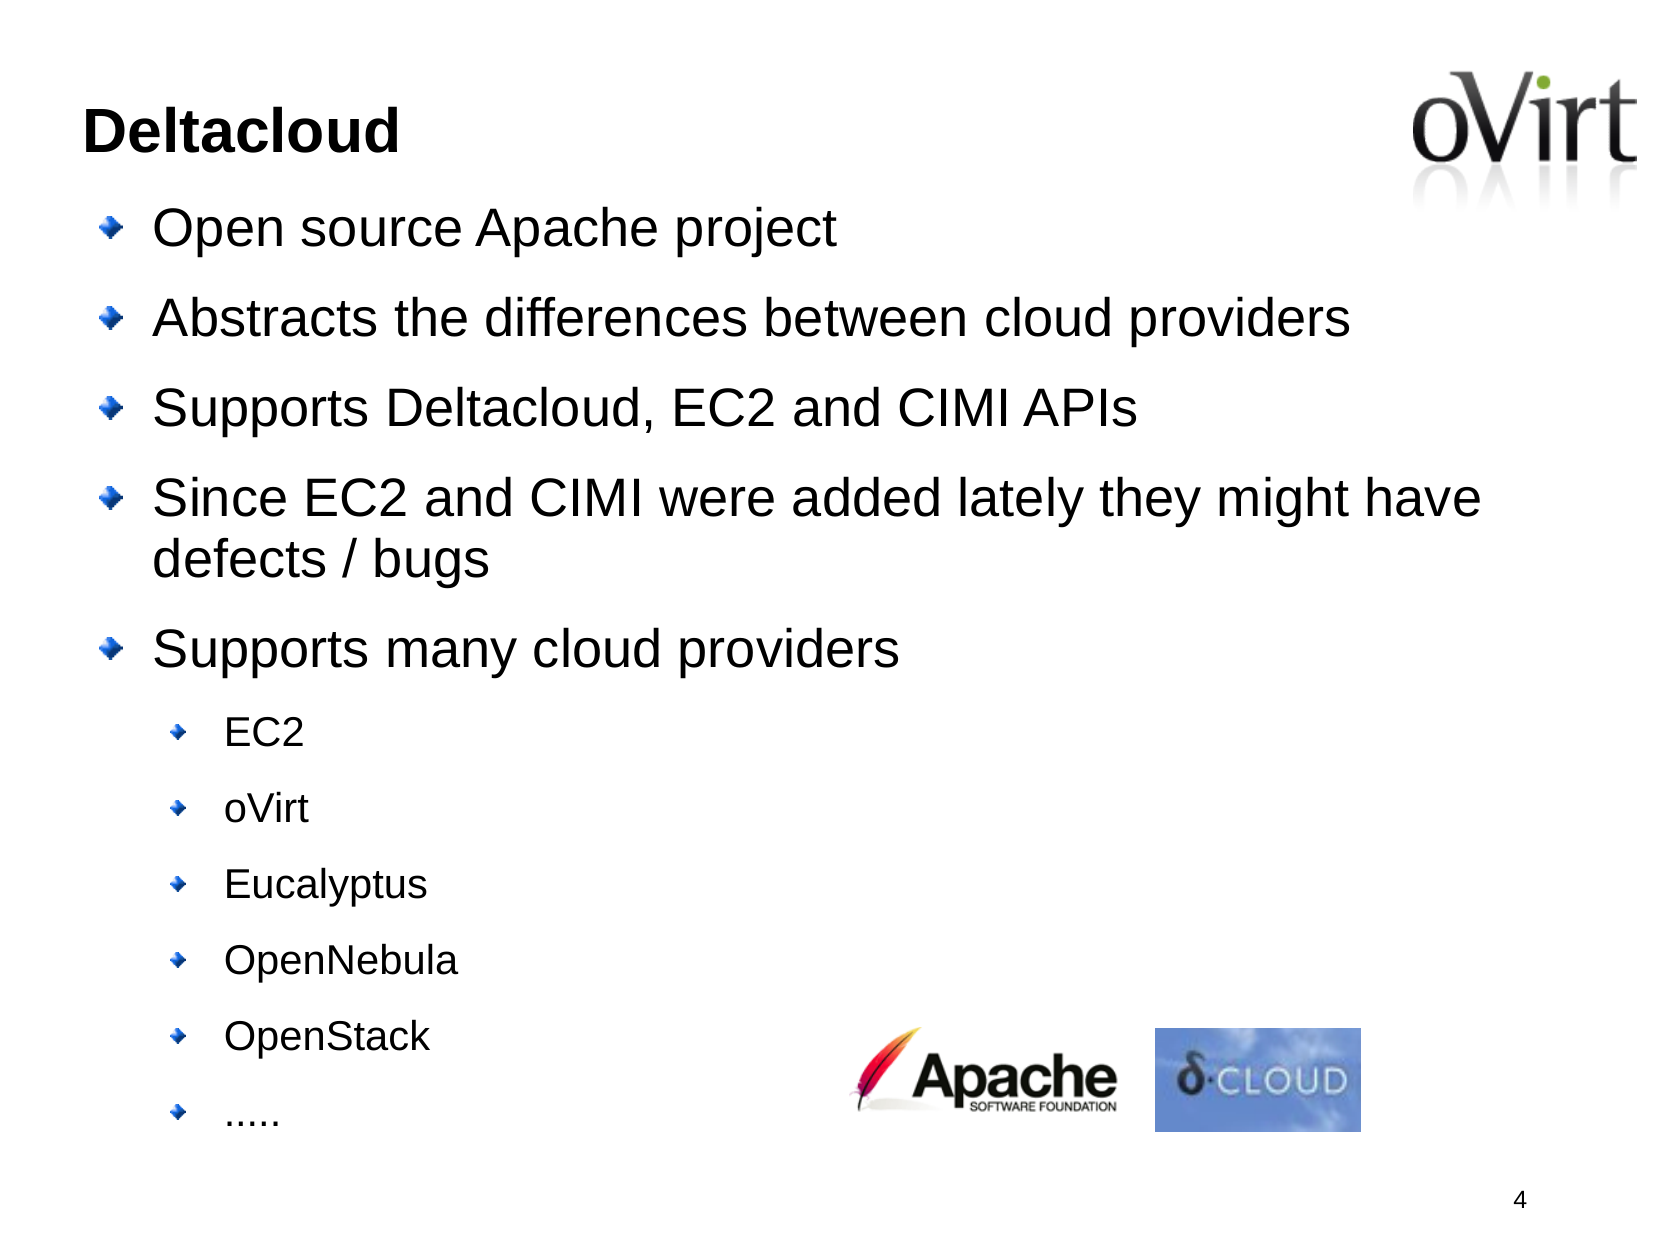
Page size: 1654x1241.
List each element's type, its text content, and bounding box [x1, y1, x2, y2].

picture [1155, 1028, 1361, 1132]
list Open source Apache project Abstracts the differences between cloud providers Supports Deltacloud, EC2 and CIMI APIs Since EC2 and CIMI were added lately they might have defects / bugs Supports many cloud providers EC2 oVirt Eucalyptus OpenNebula OpenStack ..... [82, 197, 1571, 1135]
picture [848, 1027, 1119, 1132]
title Deltacloud [82, 37, 1303, 197]
picture [1413, 63, 1637, 212]
